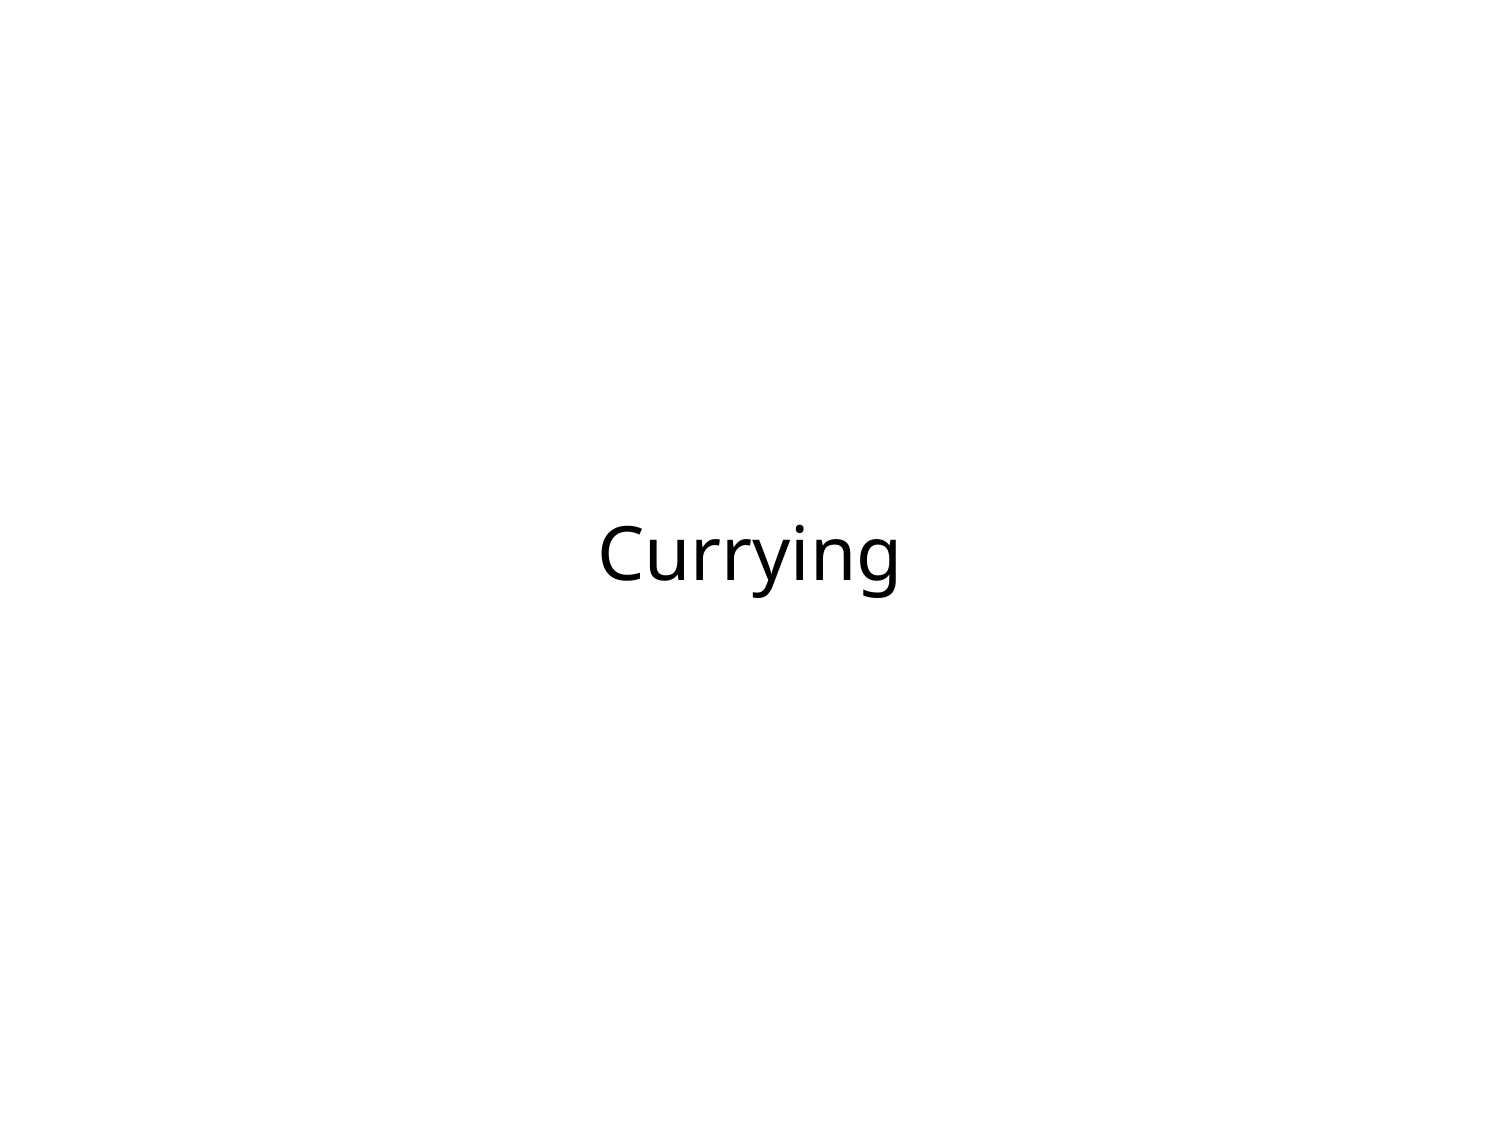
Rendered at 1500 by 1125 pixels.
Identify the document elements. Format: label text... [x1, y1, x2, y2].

title Currying [51, 458, 1449, 643]
